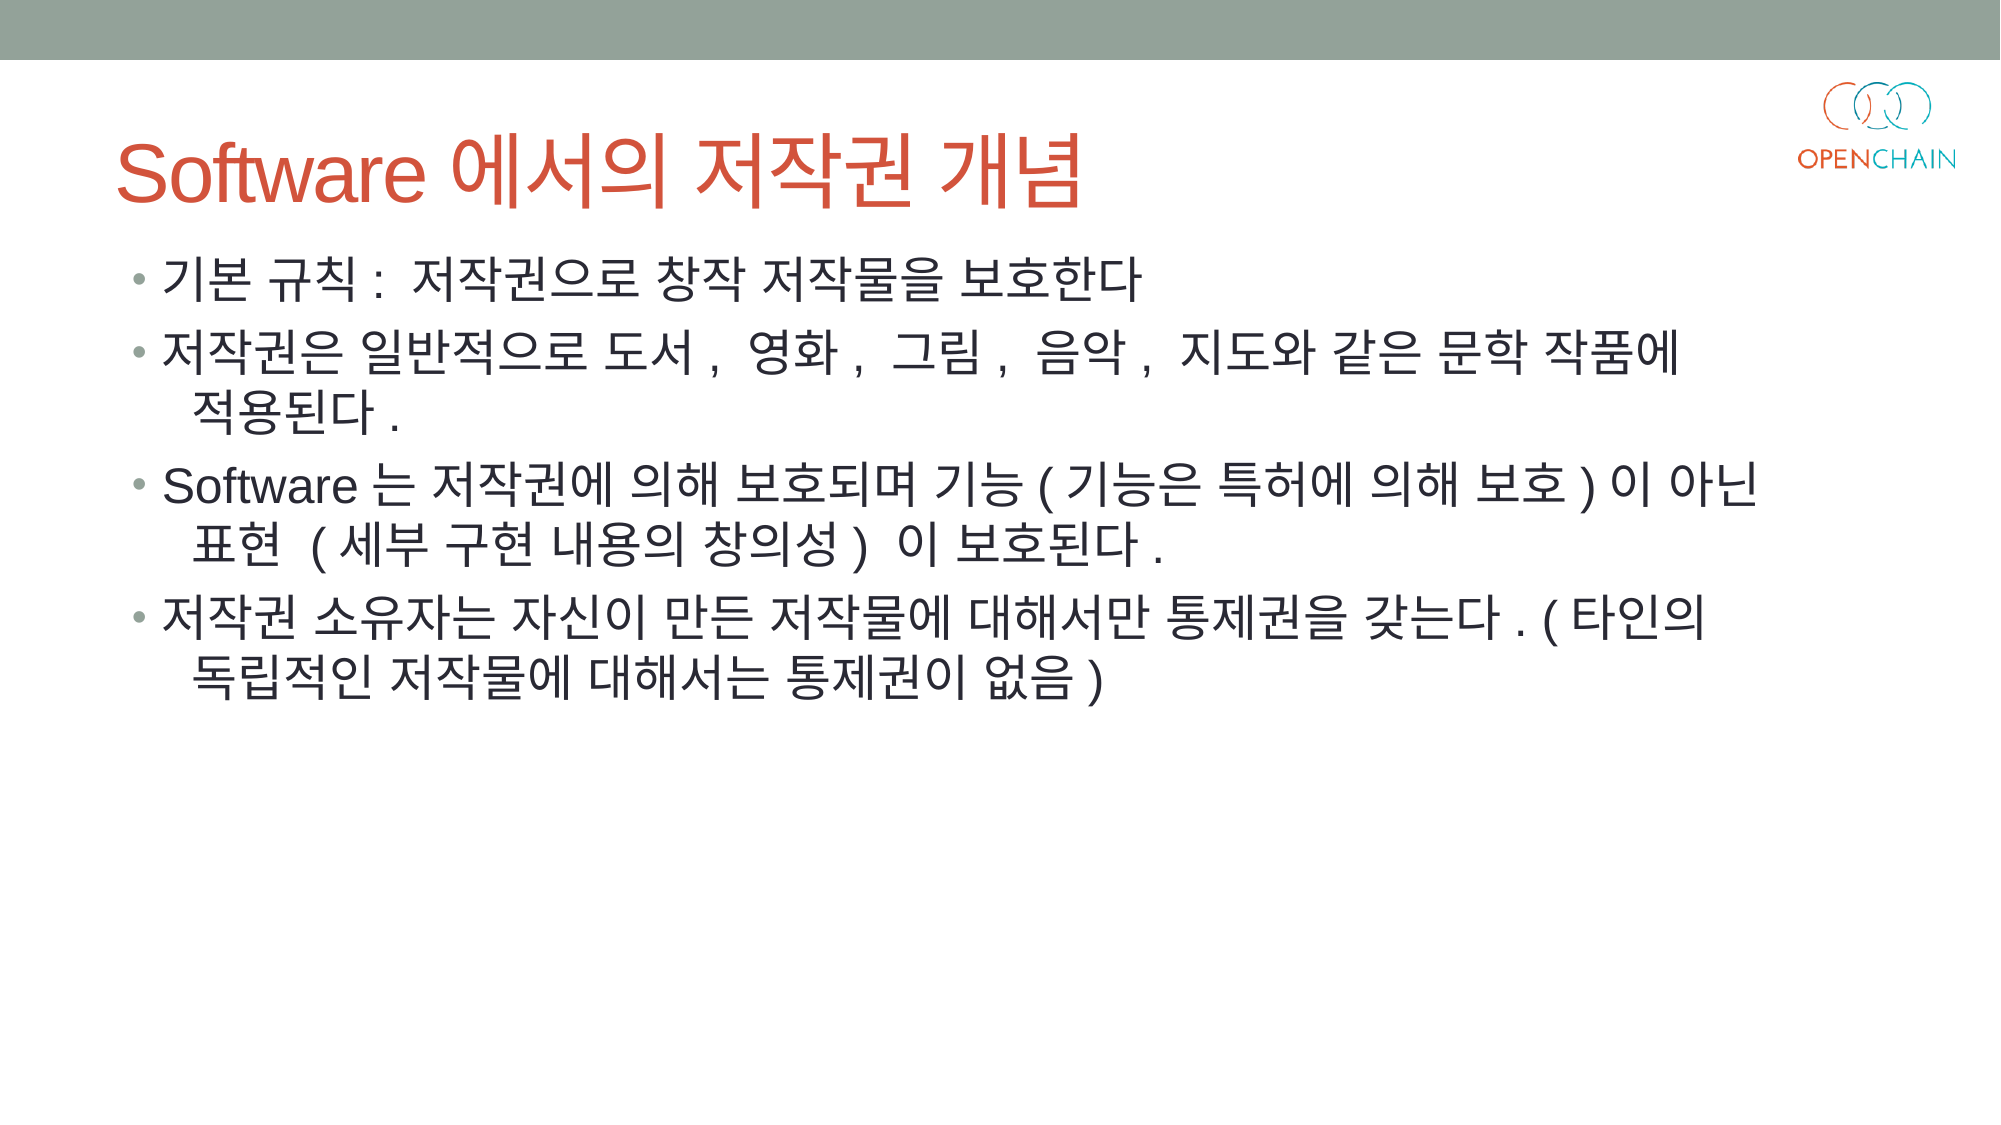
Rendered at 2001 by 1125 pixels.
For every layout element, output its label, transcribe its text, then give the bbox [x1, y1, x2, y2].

title Software에서의 저작권 개념 [99, 87, 1900, 251]
list 기본 규칙: 저작권으로 창작 저작물을 보호한다 저작권은 일반적으로 도서, 영화, 그림, 음악, 지도와 같은 문학 작품에 적용된다. Software는 저작권에 의해 보호되며 기능(기능은 특허에 의해 보호)이 아닌 표현 (세부 구현 내용의 창의성) 이 보호된다. 저작권 소유자는 자신이 만든 저작물에 대해서만 통제권을 갖는다. (타인의 독립적인 저작물에 대해서는 통제권이 없음) [116, 241, 1863, 1061]
